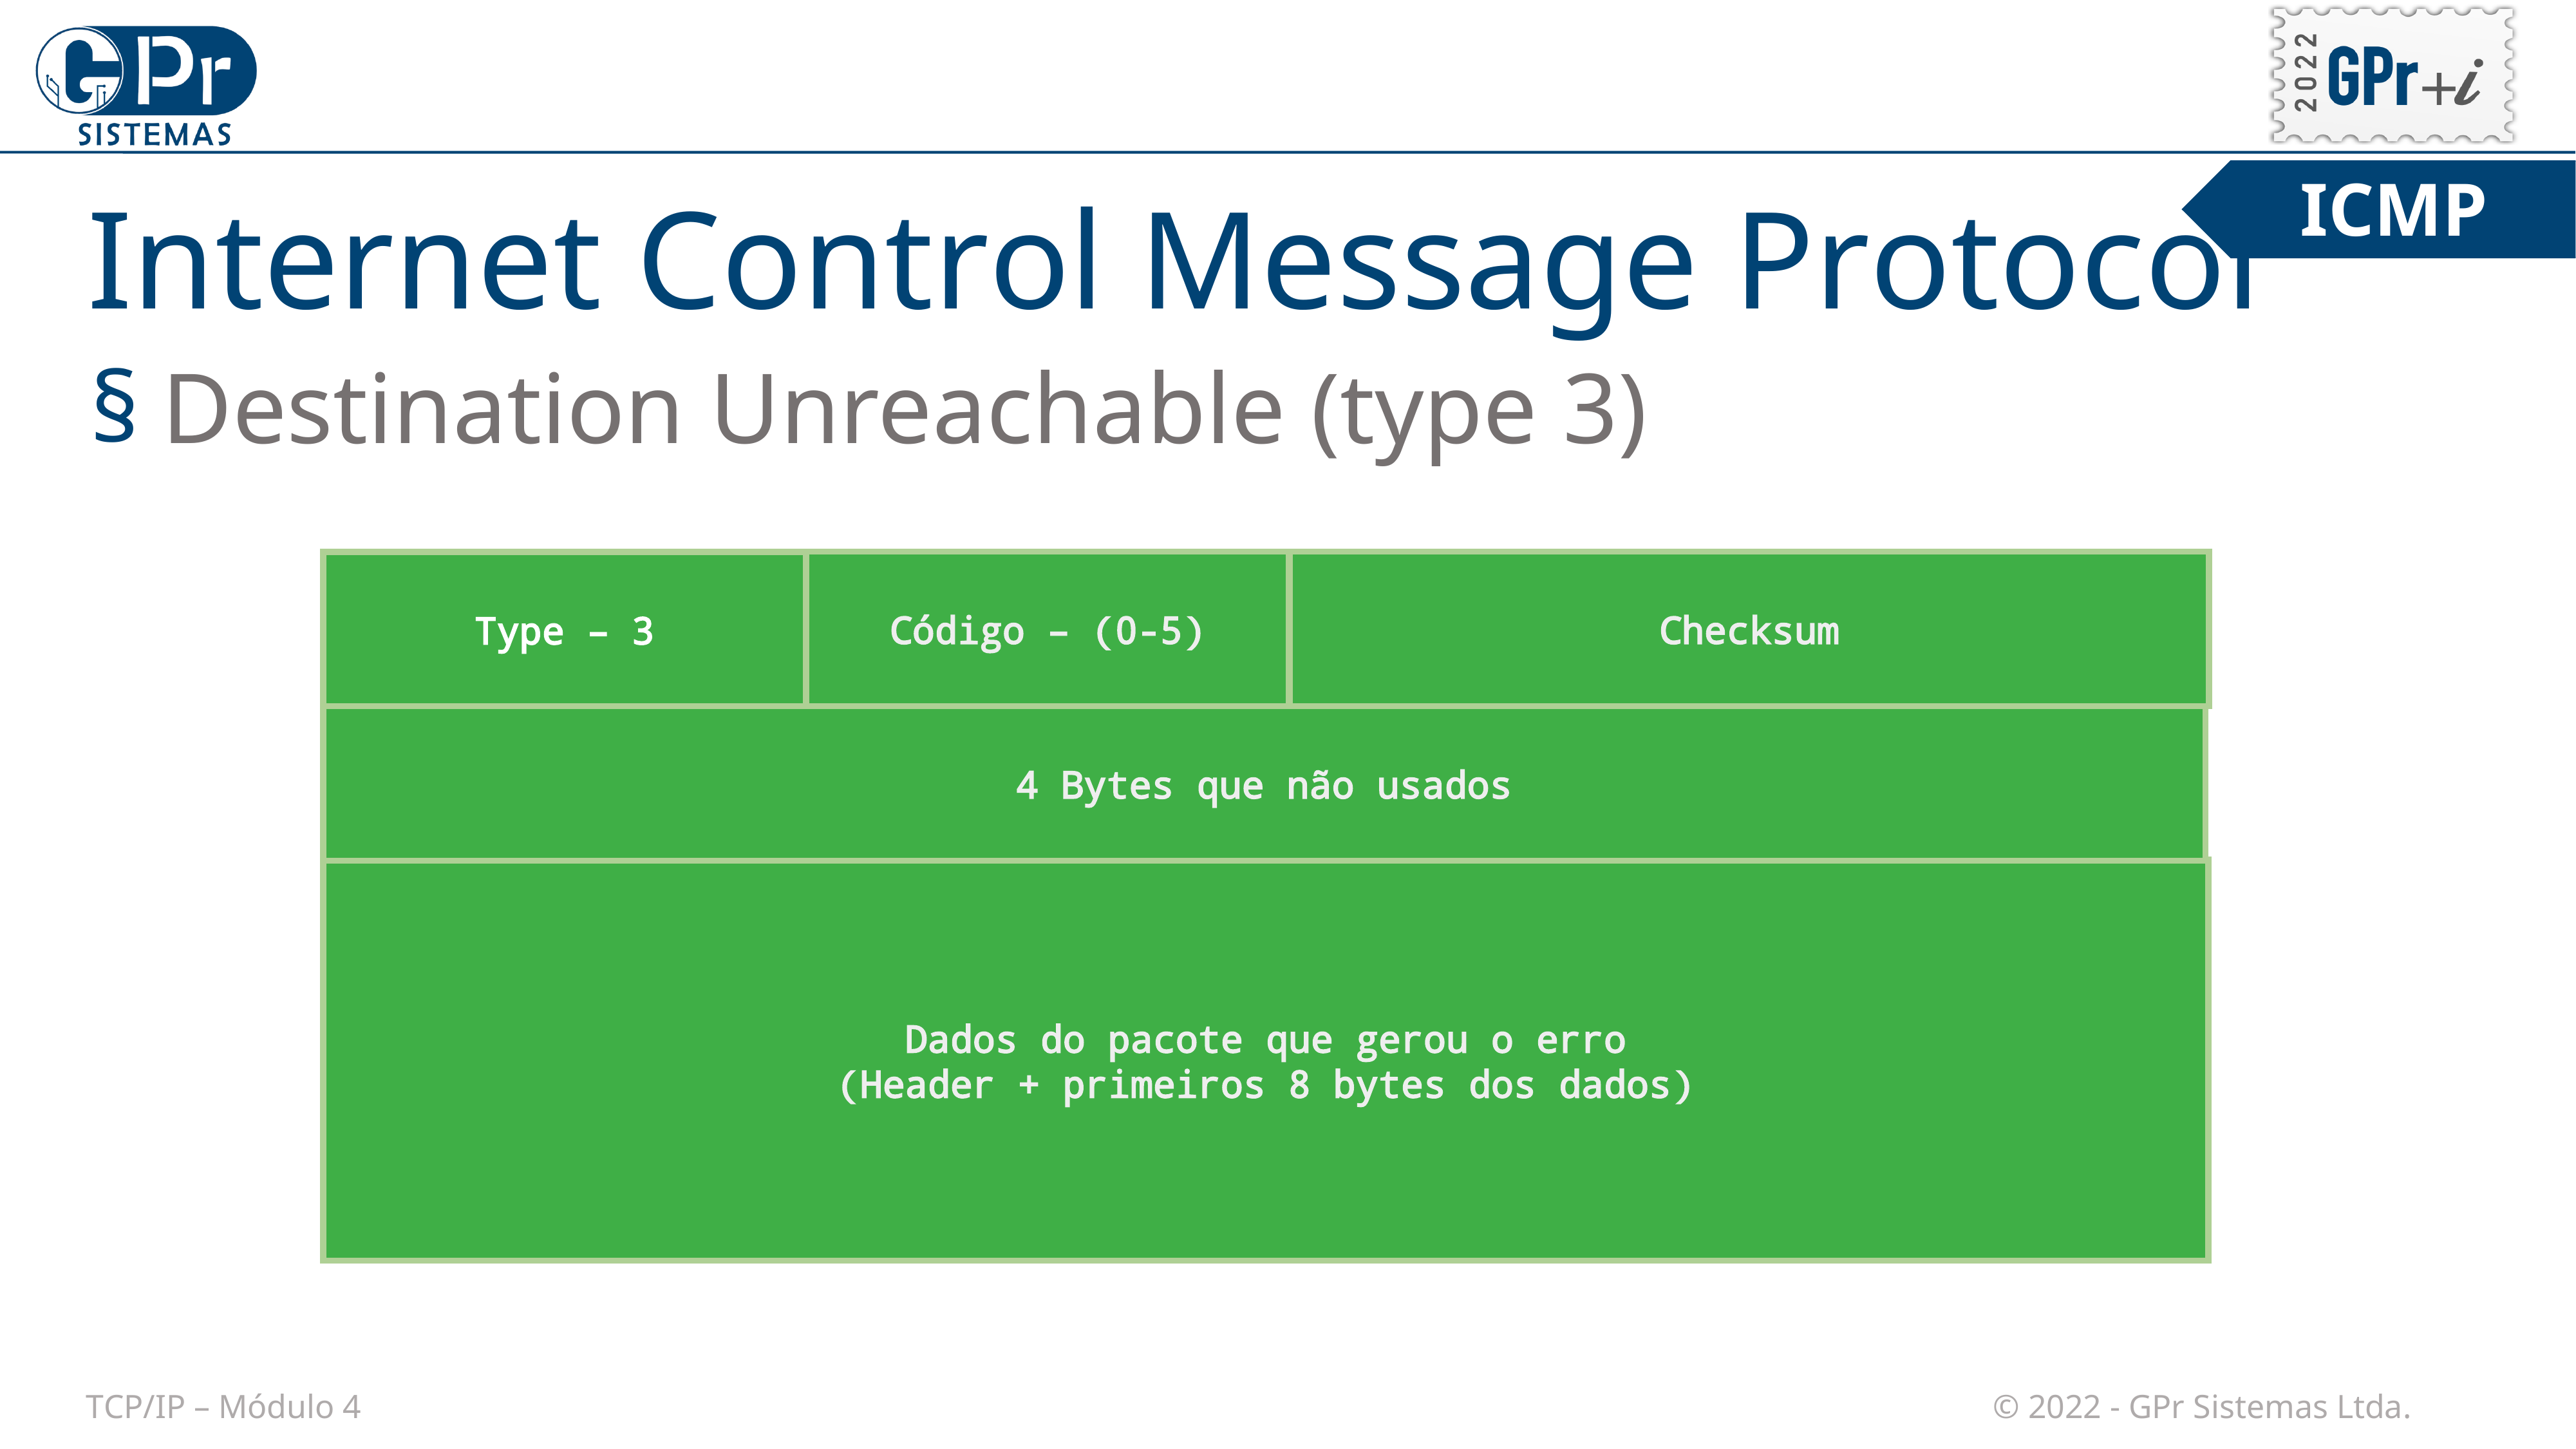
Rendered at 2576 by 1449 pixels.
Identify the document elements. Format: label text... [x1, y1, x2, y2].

picture [34, 26, 257, 147]
text_box Dados do pacote que gerou o erro (Header + primeiros 8 bytes dos dados) [323, 860, 2208, 1260]
text_box [2182, 160, 2576, 258]
text_box Type – 3 [323, 552, 806, 706]
list Internet Control Message Protocol [81, 169, 2496, 343]
list Destination Unreachable (type 3) [80, 319, 2496, 1382]
text_box Checksum [1290, 551, 2209, 706]
text_box ICMP [2248, 157, 2541, 256]
picture [2268, 4, 2519, 145]
text_box Código – (0-5) [806, 551, 1289, 706]
text_box 4 Bytes que não usados [323, 706, 2205, 860]
